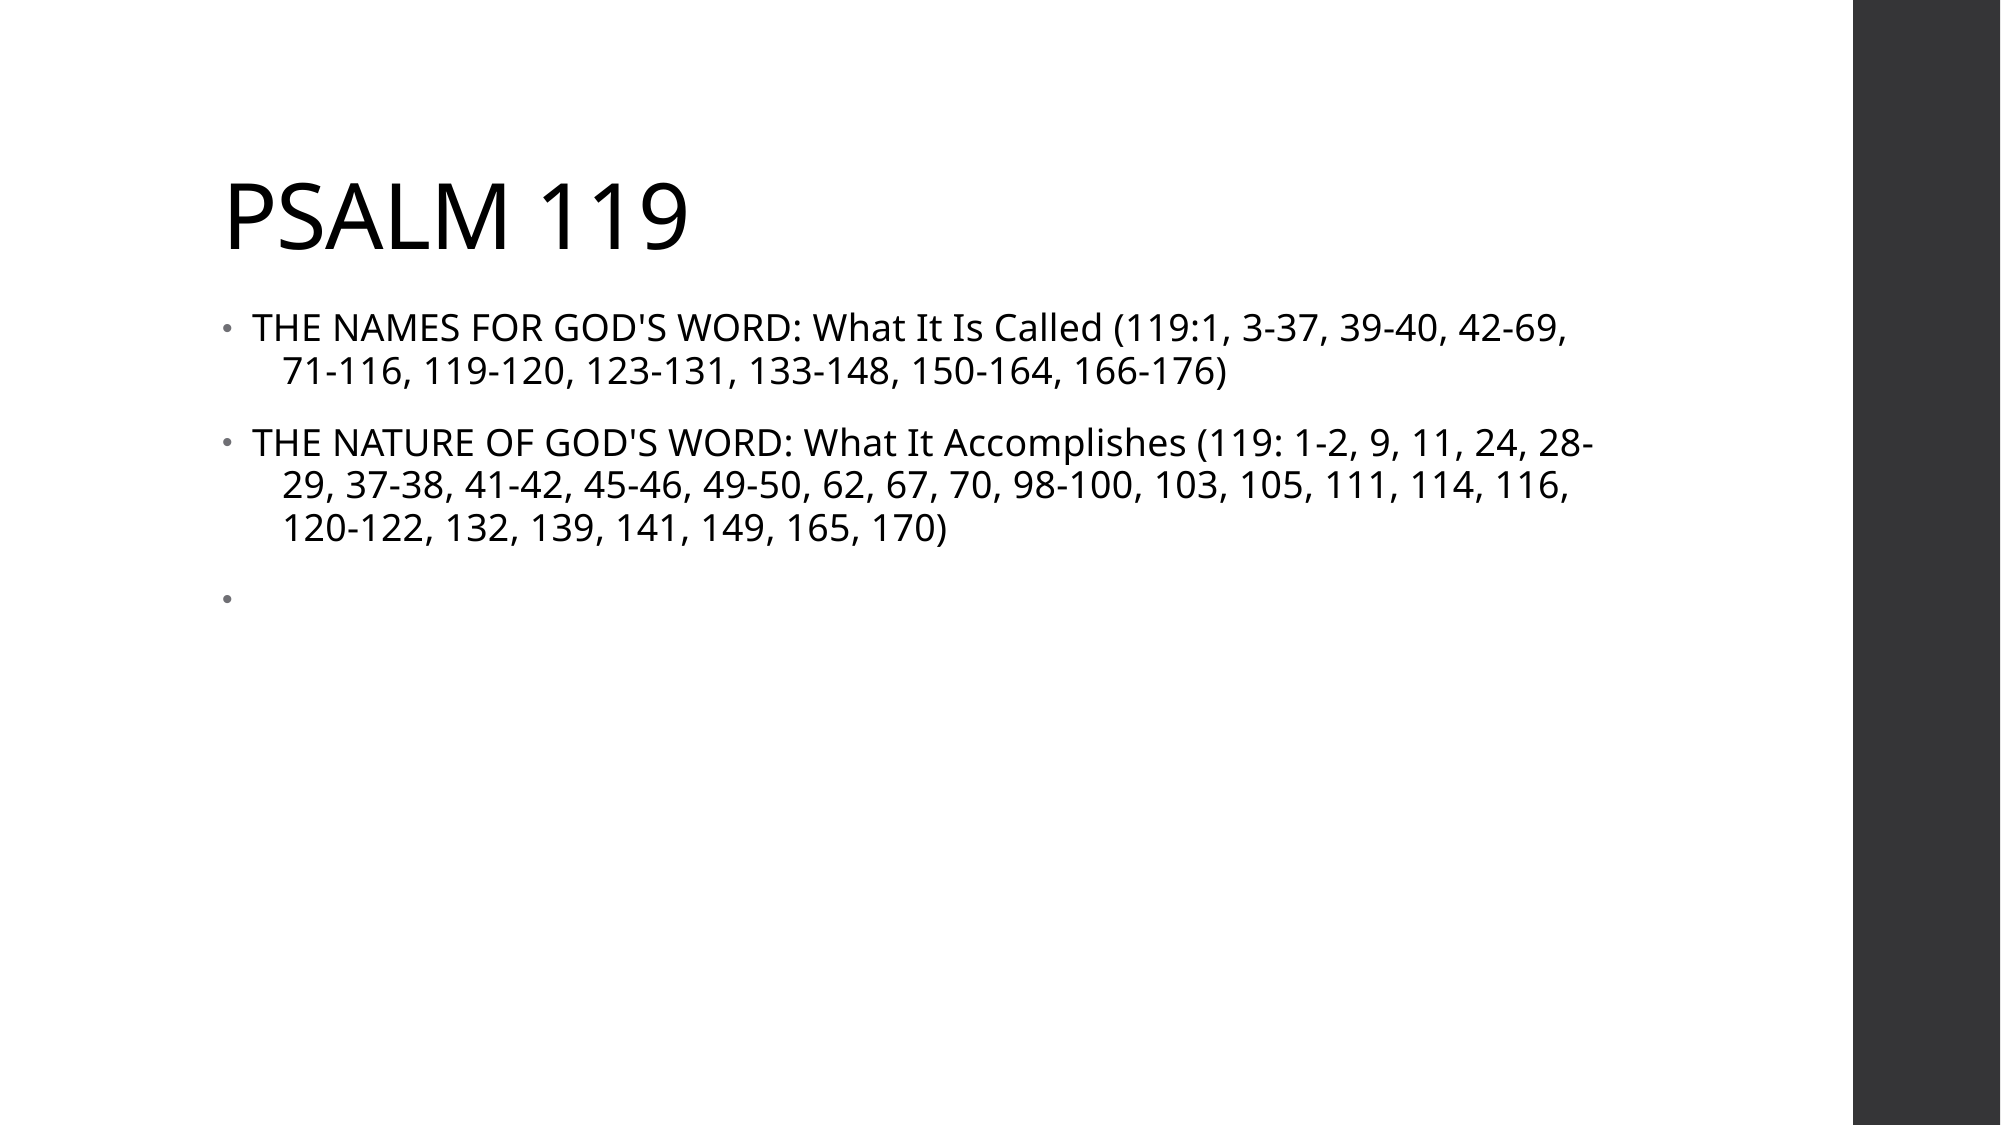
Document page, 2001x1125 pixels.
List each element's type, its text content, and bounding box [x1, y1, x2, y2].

list THE NAMES FOR GOD'S WORD: What It Is Called (119:1, 3-37, 39-40, 42-69, 71-116, 119-120, 123-131, 133-148, 150-164, 166-176) THE NATURE OF GOD'S WORD: What It Accomplishes (119: 1-2, 9, 11, 24, 28-29, 37-38, 41-42, 45-46, 49-50, 62, 67, 70, 98-100, 103, 105, 111, 114, 116, 120-122, 132, 139, 141, 149, 165, 170) [206, 299, 1617, 1014]
title PSALM 119 [206, 60, 1797, 278]
